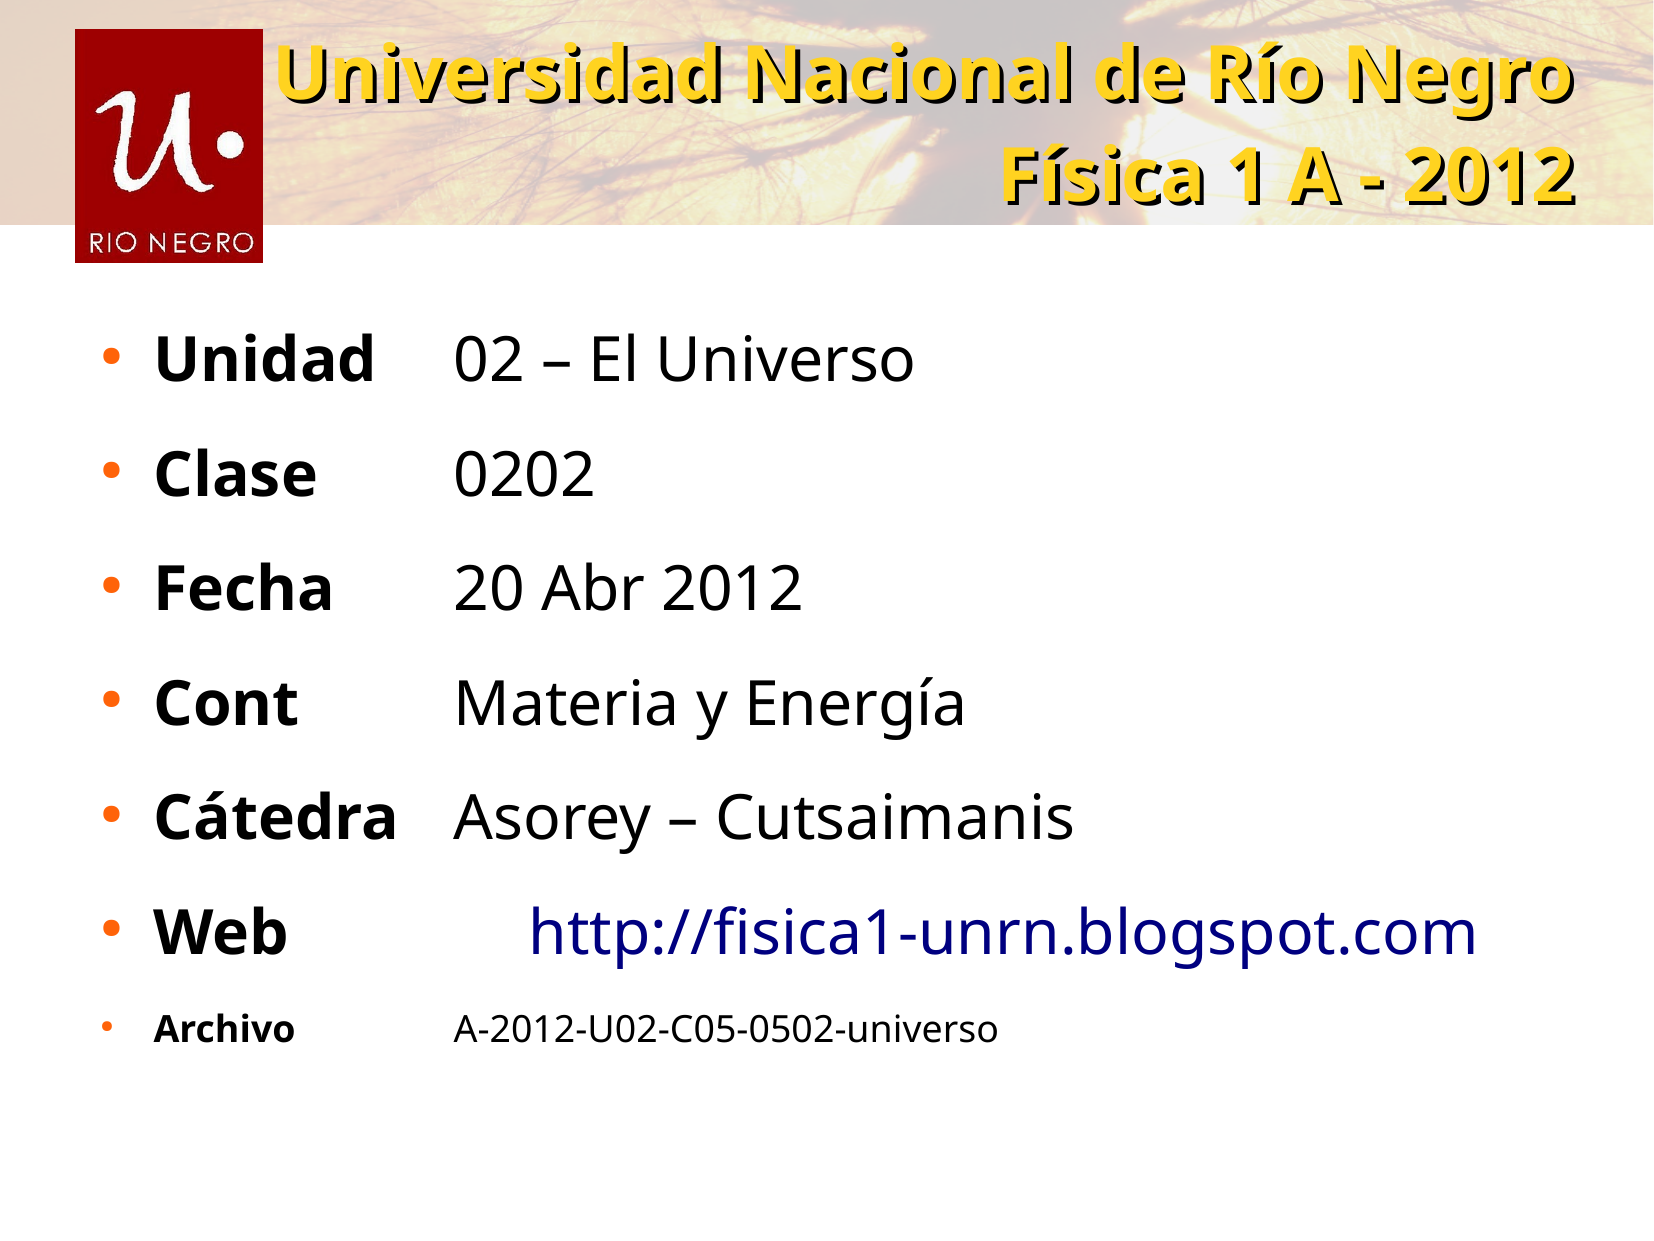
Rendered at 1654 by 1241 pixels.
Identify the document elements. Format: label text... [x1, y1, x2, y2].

list Unidad 02 – El Universo Clase 0202 Fecha 20 Abr 2012 Cont Materia y Energía Cátedra Asorey – Cutsaimanis Web http://fisica1-unrn.blogspot.com Archivo A-2012-U02-C05-0502-universo [82, 315, 1571, 1126]
title Universidad Nacional de Río Negro Física 1 A - 2012 [86, 2, 1576, 241]
picture [0, 0, 1654, 263]
